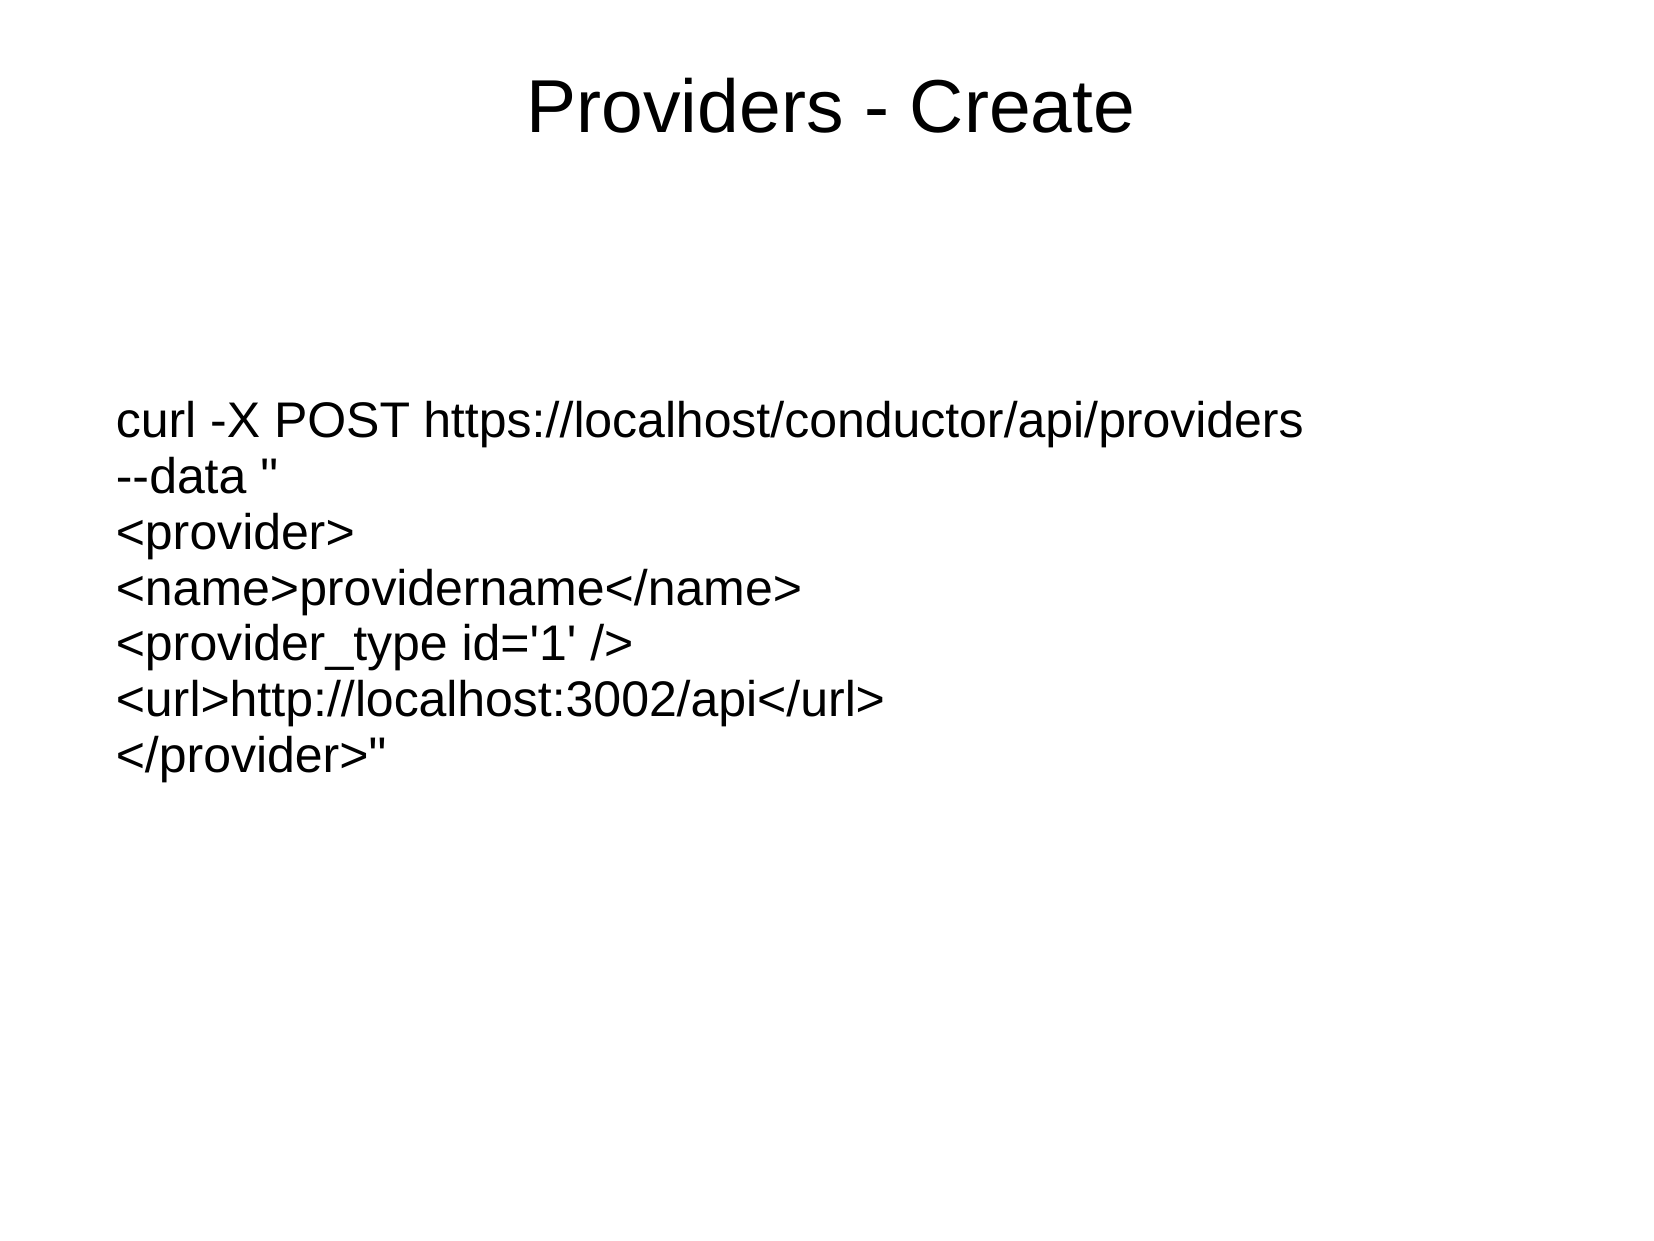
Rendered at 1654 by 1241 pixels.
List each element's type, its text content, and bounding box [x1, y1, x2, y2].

subtitle curl -X POST https://localhost/conductor/api/providers --data " <provider> <name>providername</name> <provider_type id='1' /> <url>http://localhost:3002/api</url> </provider>" [115, 225, 1571, 946]
title Providers - Create [86, 2, 1576, 211]
